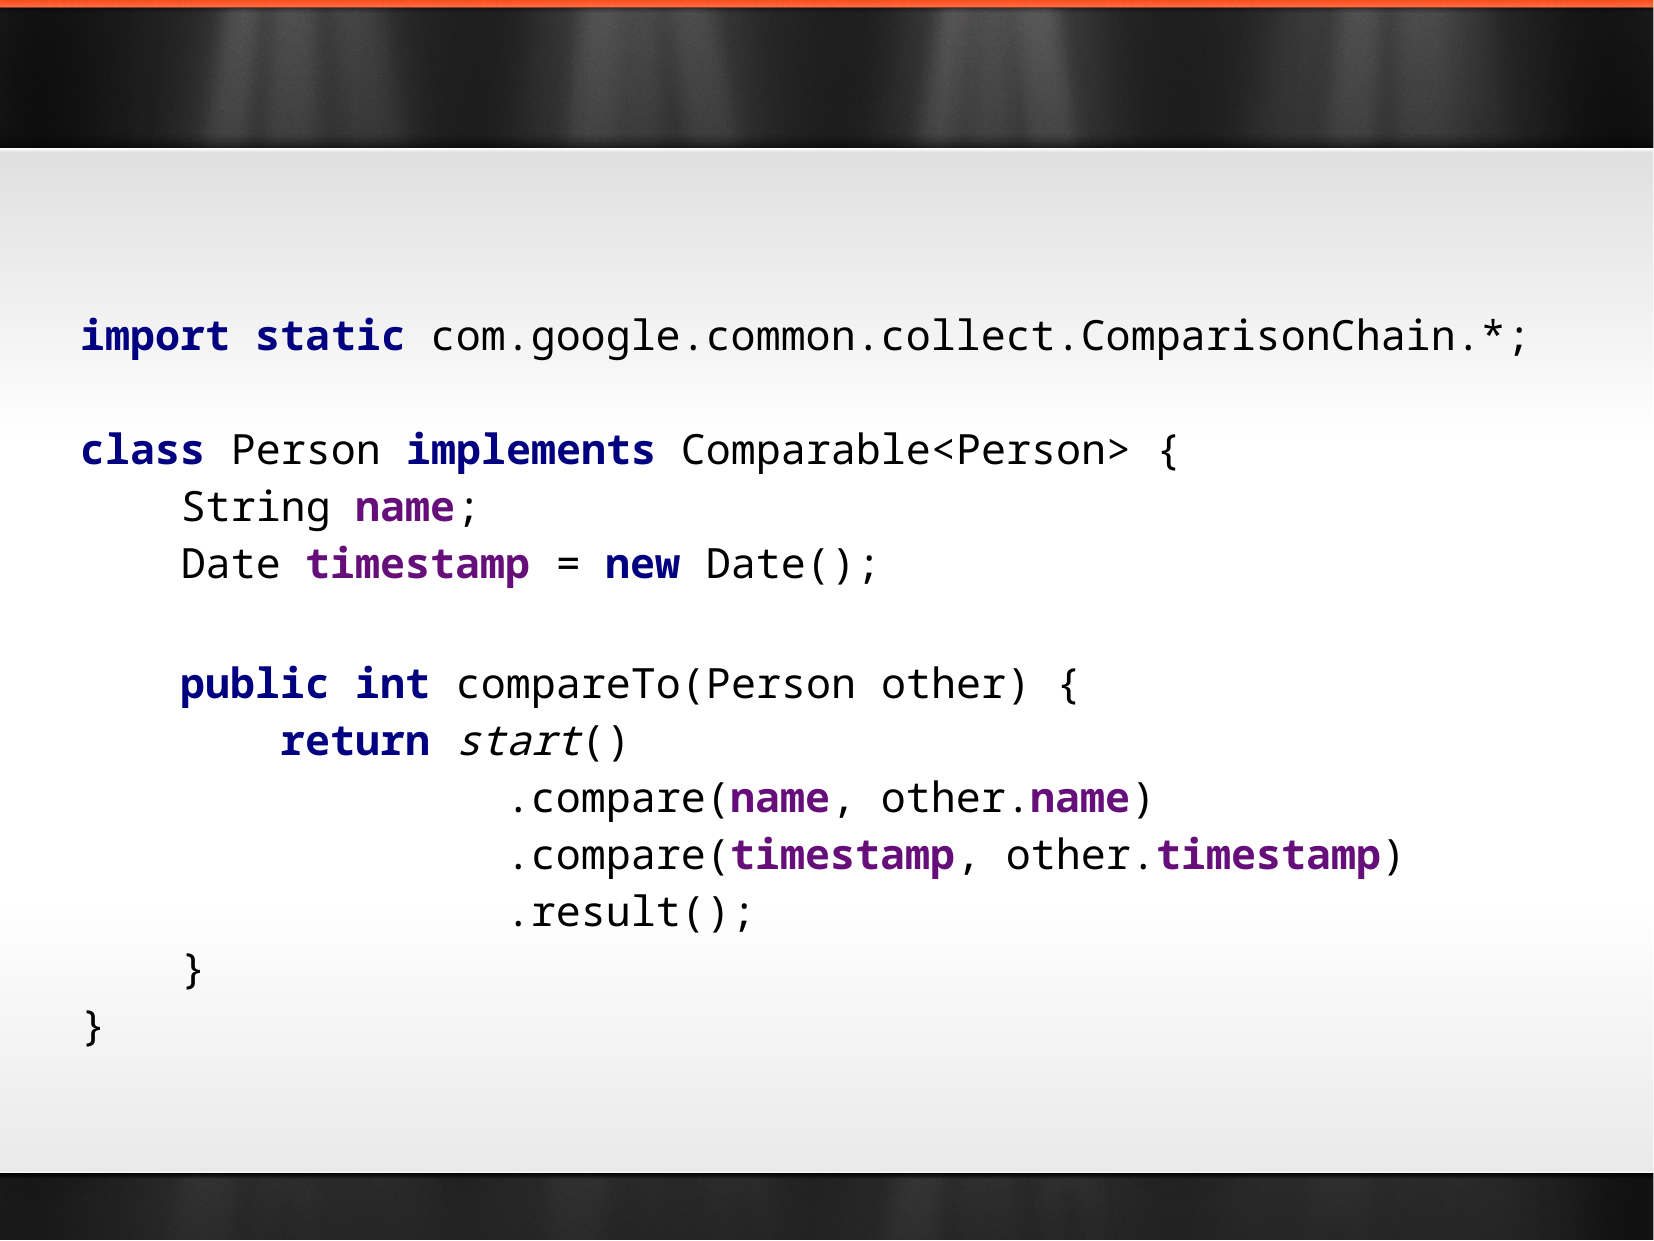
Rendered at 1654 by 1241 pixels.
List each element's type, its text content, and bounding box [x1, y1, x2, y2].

picture [0, 0, 1654, 1240]
text_box import static com.google.common.collect.ComparisonChain.*; class Person implements Comparable<Person> { String name; Date timestamp = new Date(); public int compareTo(Person other) { return start() .compare(name, other.name) .compare(timestamp, other.timestamp) .result(); } } [80, 305, 1654, 1125]
